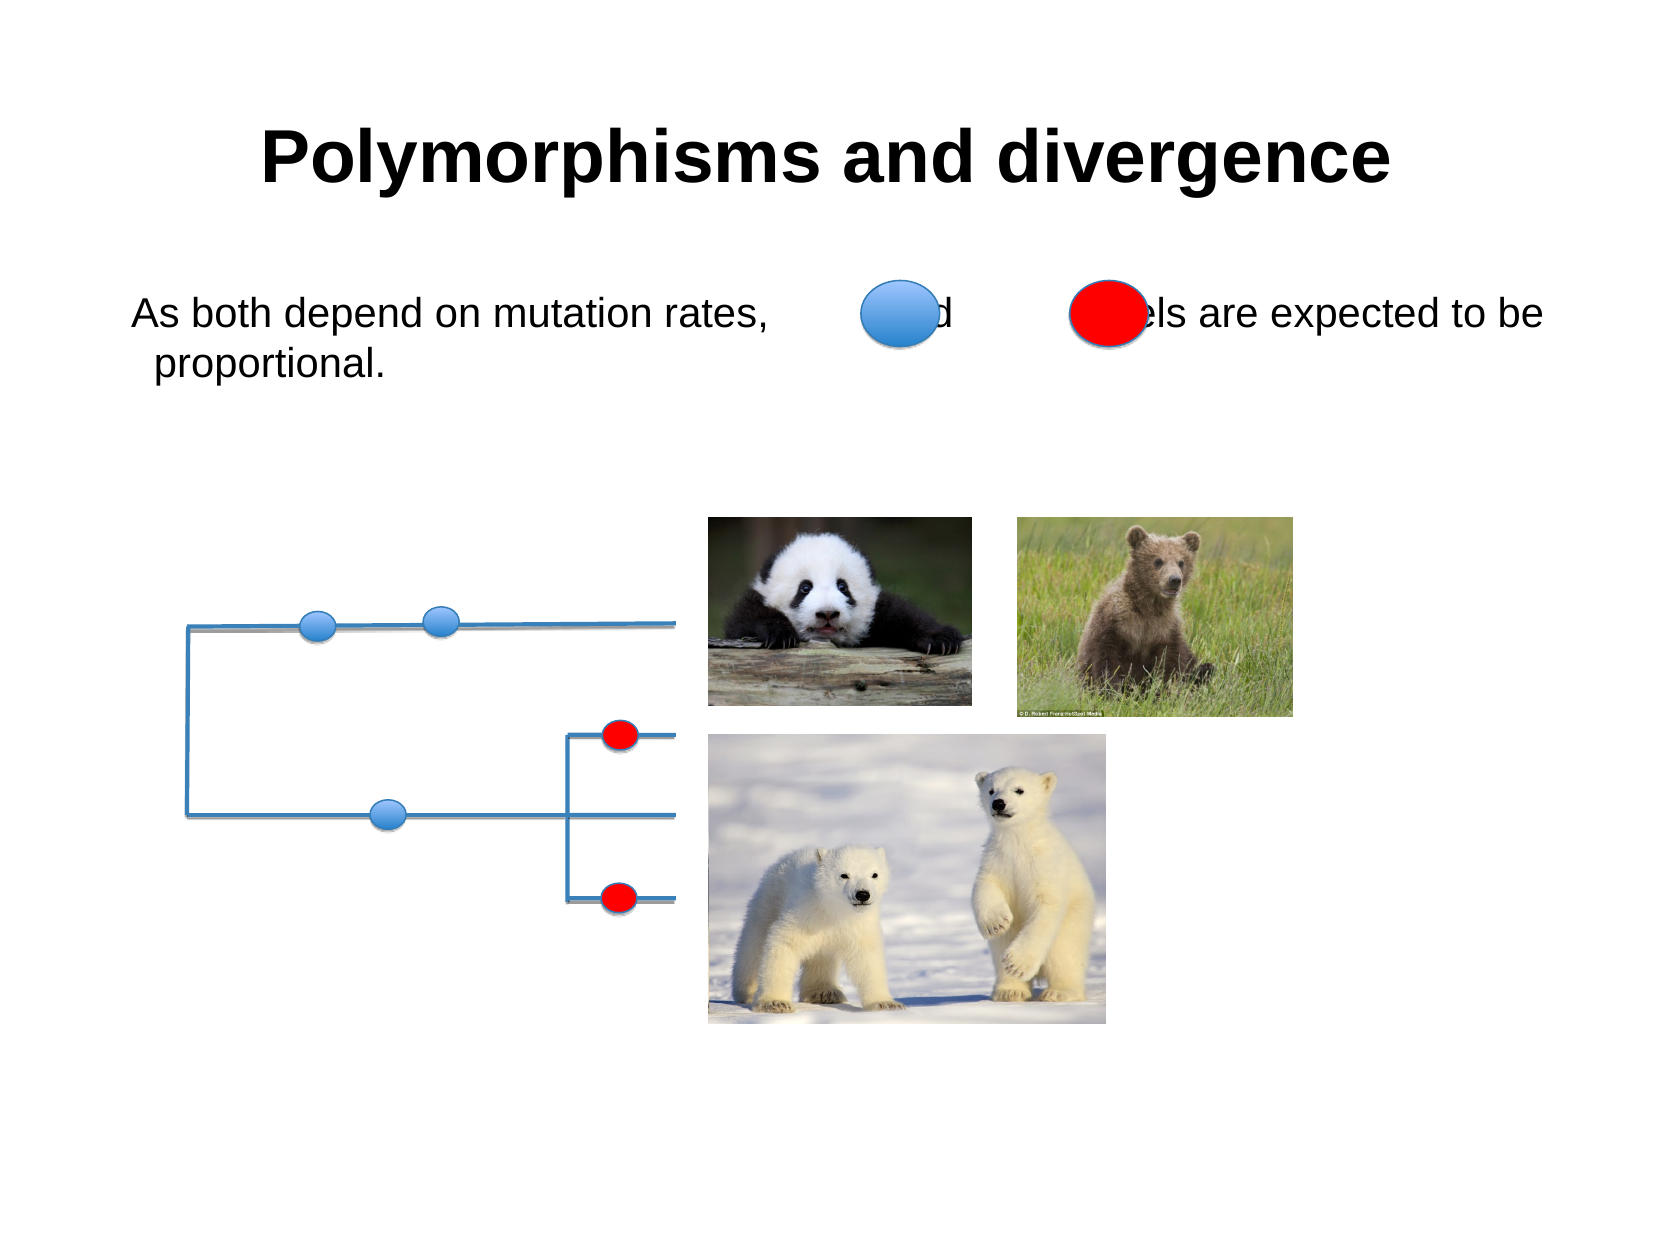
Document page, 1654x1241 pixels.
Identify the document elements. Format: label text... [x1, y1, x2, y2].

text_box [860, 280, 940, 347]
text_box [370, 799, 407, 830]
picture [708, 517, 972, 706]
text_box [423, 606, 460, 637]
picture [1017, 517, 1293, 717]
text_box [601, 883, 638, 913]
picture [708, 734, 1106, 1024]
text_box [602, 720, 639, 750]
text_box [1069, 280, 1149, 347]
list As both depend on mutation rates, and levels are expected to be proportional. [82, 270, 1571, 1090]
text_box [299, 611, 336, 642]
title Polymorphisms and divergence [82, 49, 1571, 257]
